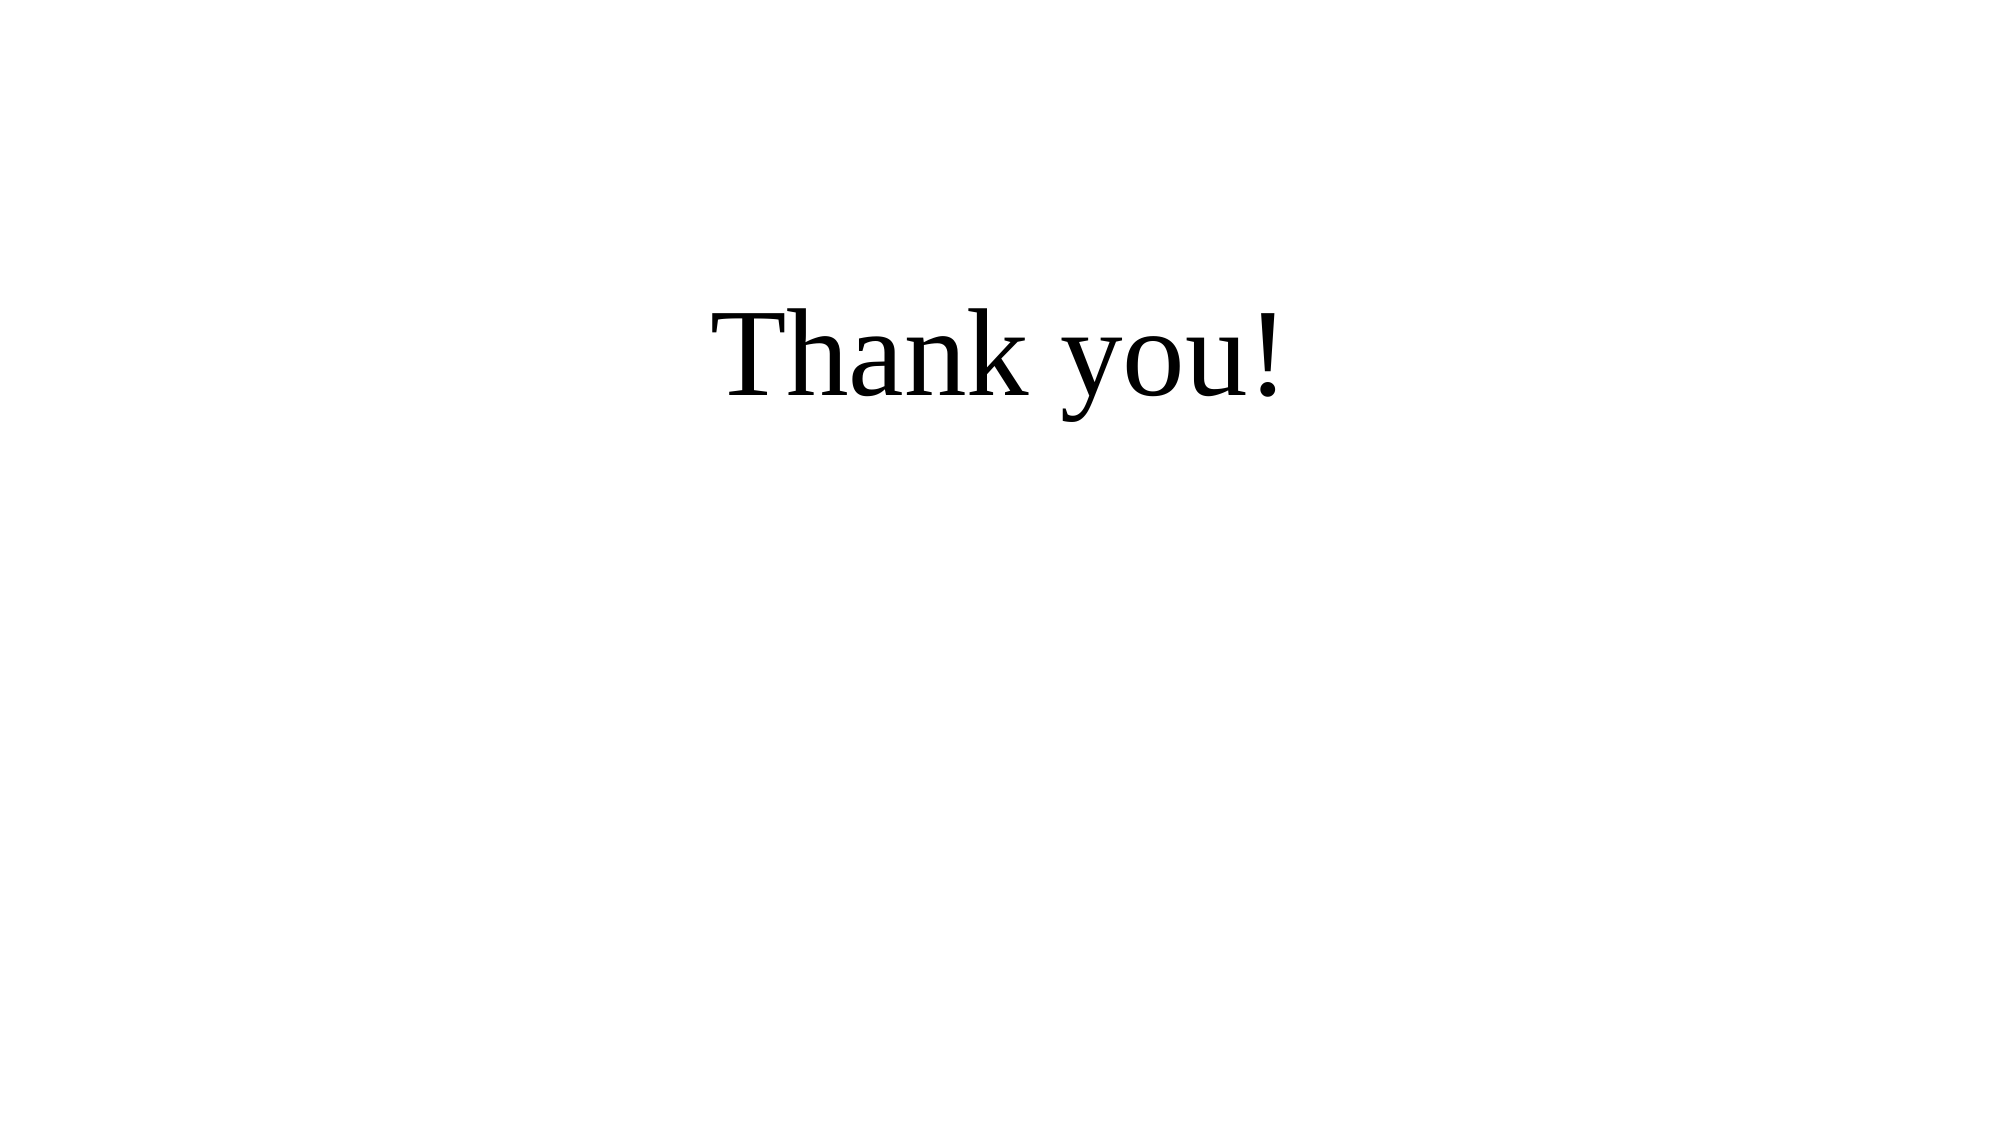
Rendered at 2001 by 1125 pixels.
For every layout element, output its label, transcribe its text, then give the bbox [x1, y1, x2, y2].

title Thank you! [137, 59, 1863, 650]
